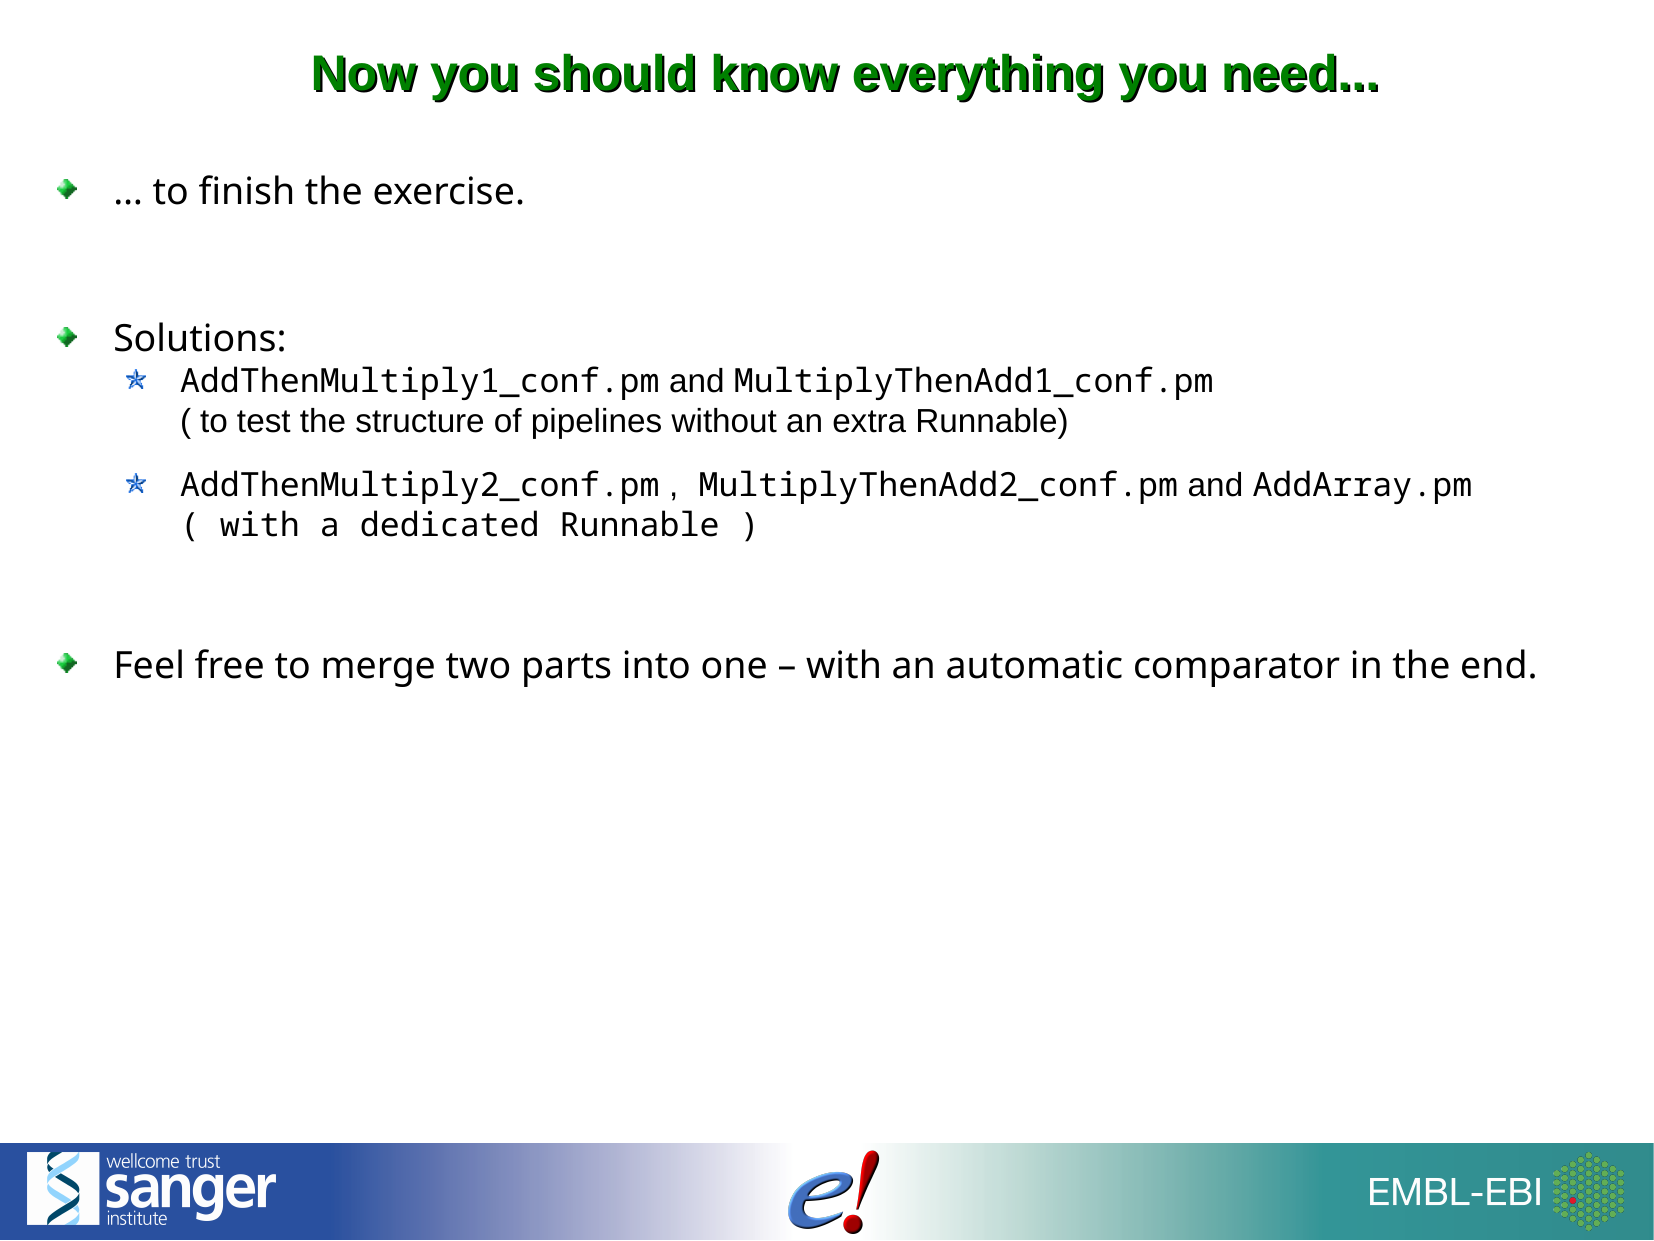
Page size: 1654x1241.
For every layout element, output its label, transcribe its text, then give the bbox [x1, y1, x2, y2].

picture [0, 1143, 1654, 1240]
title Now you should know everything you need... [82, 23, 1571, 116]
list … to finish the exercise. Solutions: AddThenMultiply1_conf.pm and MultiplyThenAdd1_conf.pm ( to test the structure of pipelines without an extra Runnable) AddThenMultiply2_conf.pm , MultiplyThenAdd2_conf.pm and AddArray.pm ( with a dedicated Runnable ) Feel free to merge two parts into one – with an automatic comparator in the end. [23, 151, 1629, 979]
